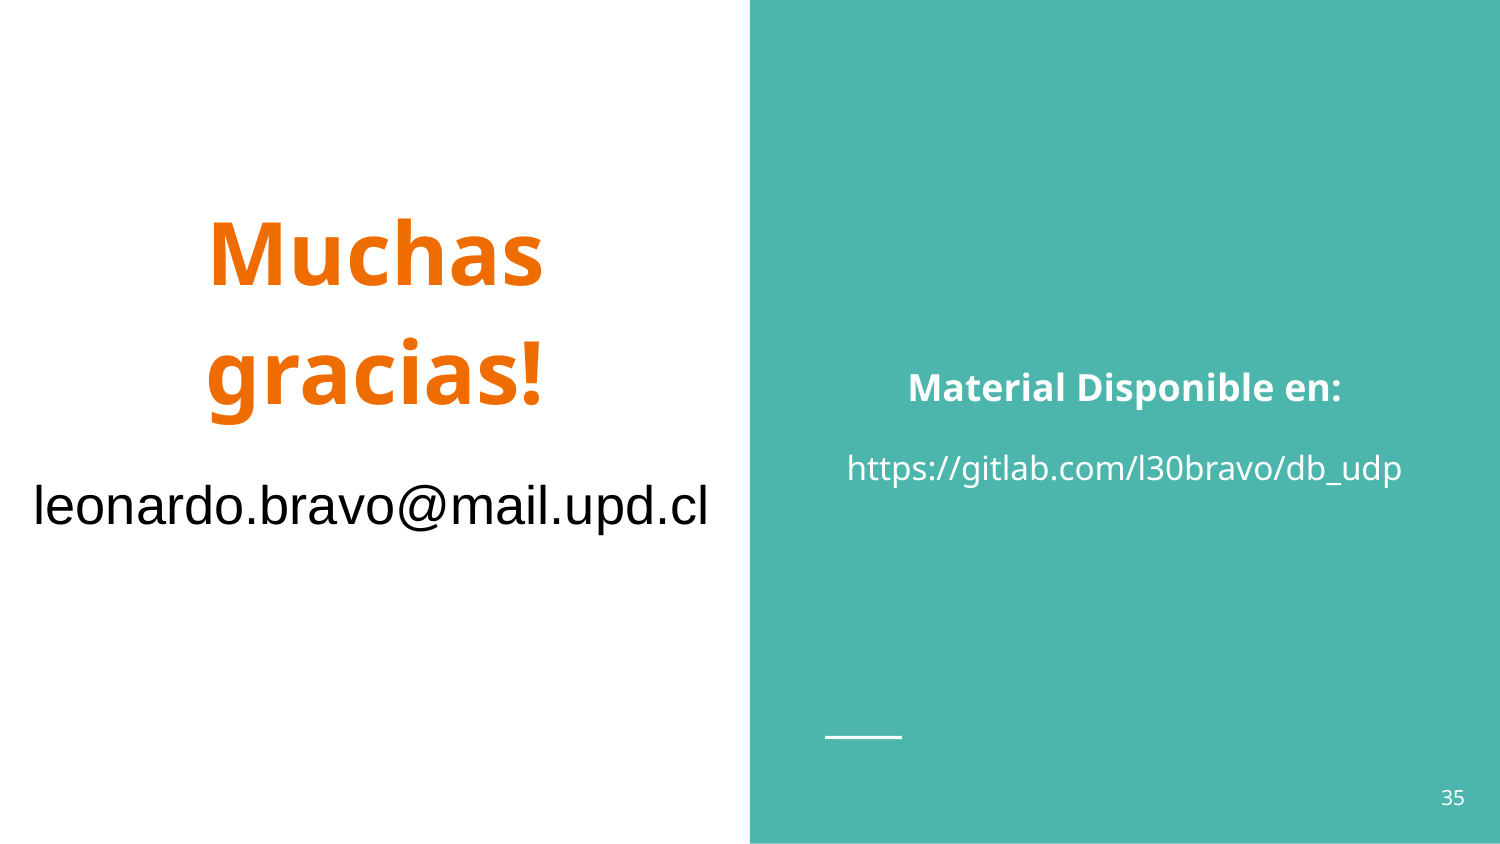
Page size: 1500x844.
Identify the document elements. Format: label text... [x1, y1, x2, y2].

list Material Disponible en: https://gitlab.com/l30bravo/db_udp [810, 118, 1440, 725]
text_box leonardo.bravo@mail.upd.cl [0, 460, 745, 664]
slide_number <number> [1389, 764, 1480, 830]
title Muchas gracias! [43, 170, 708, 446]
